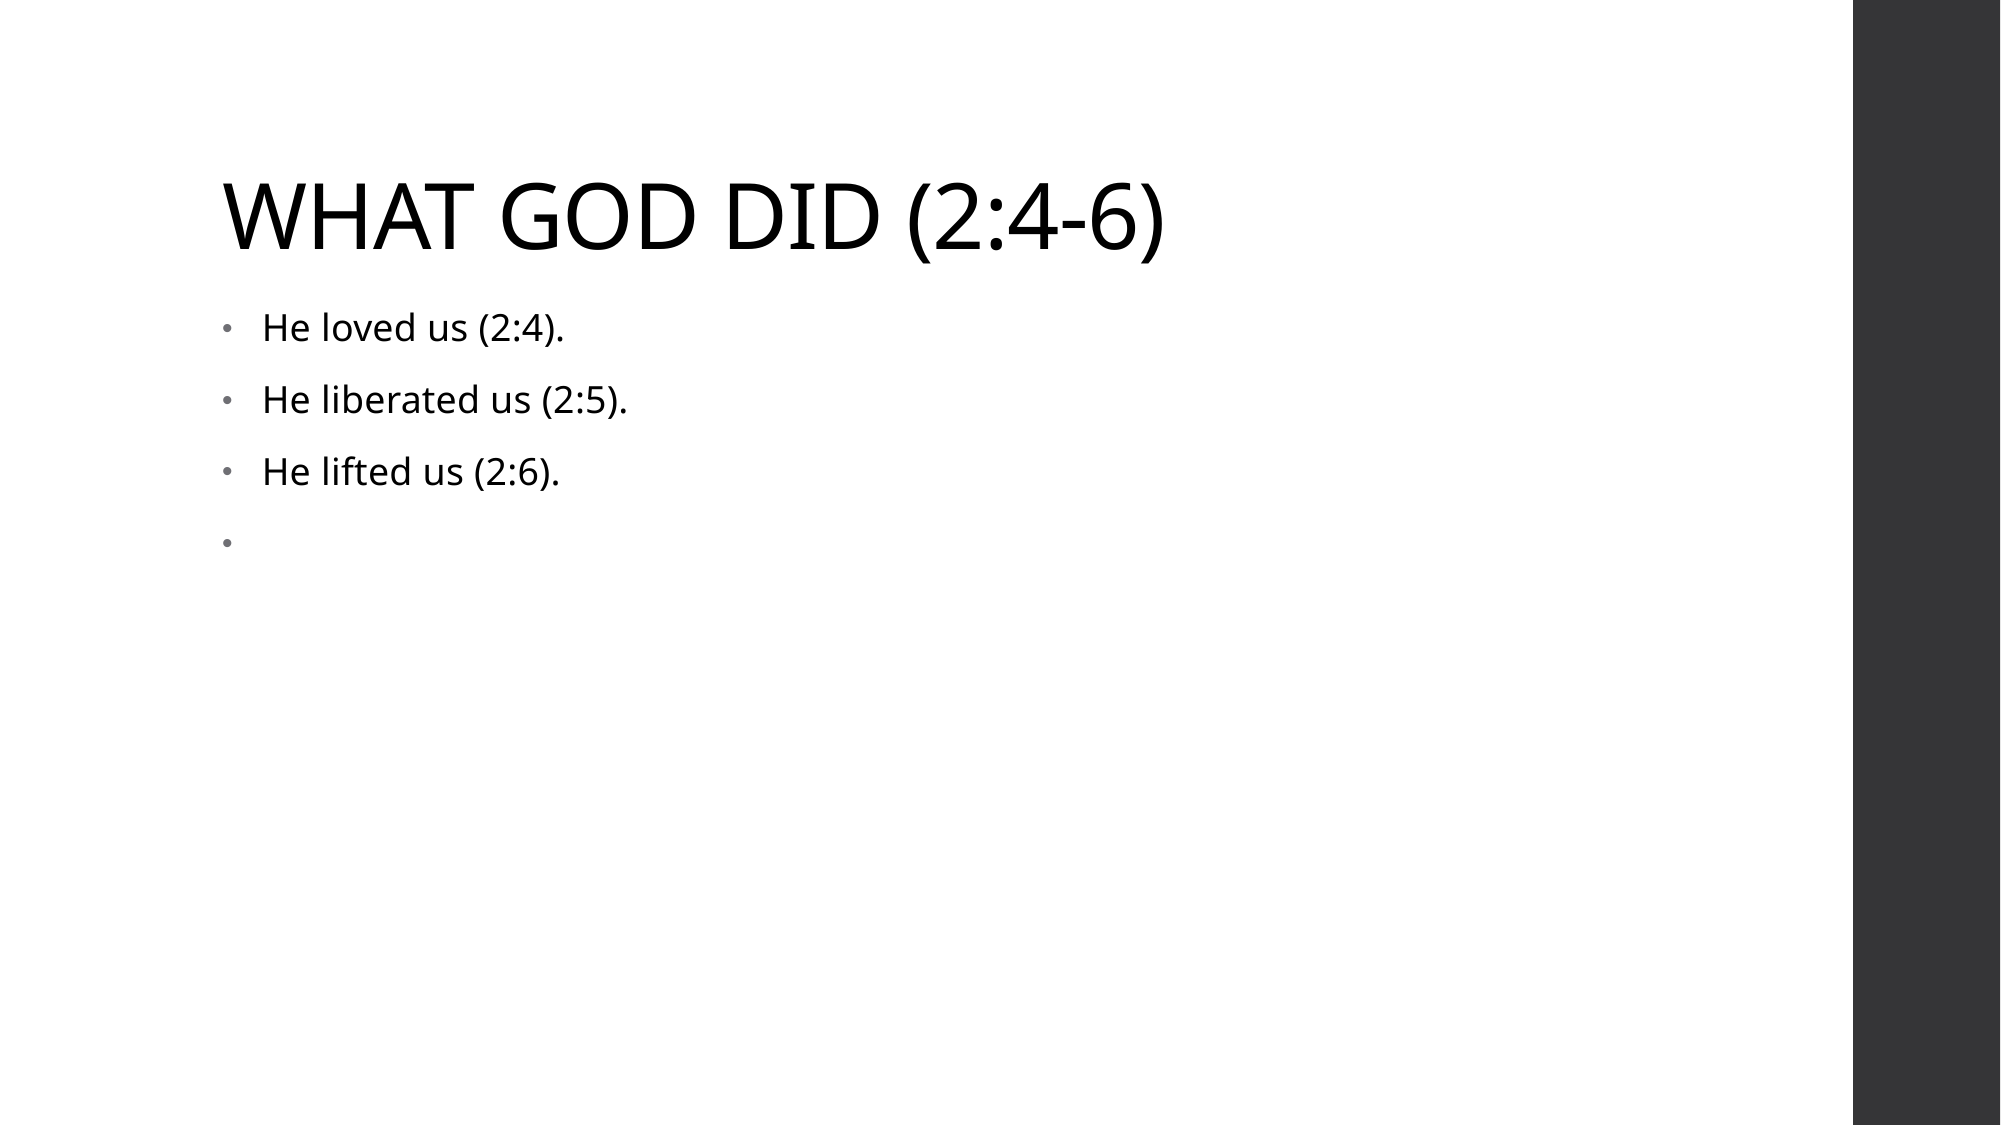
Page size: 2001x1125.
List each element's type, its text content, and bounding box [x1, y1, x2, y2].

title WHAT GOD DID (2:4-6) [206, 60, 1797, 278]
list He loved us (2:4). He liberated us (2:5). He lifted us (2:6). [206, 299, 1617, 1014]
